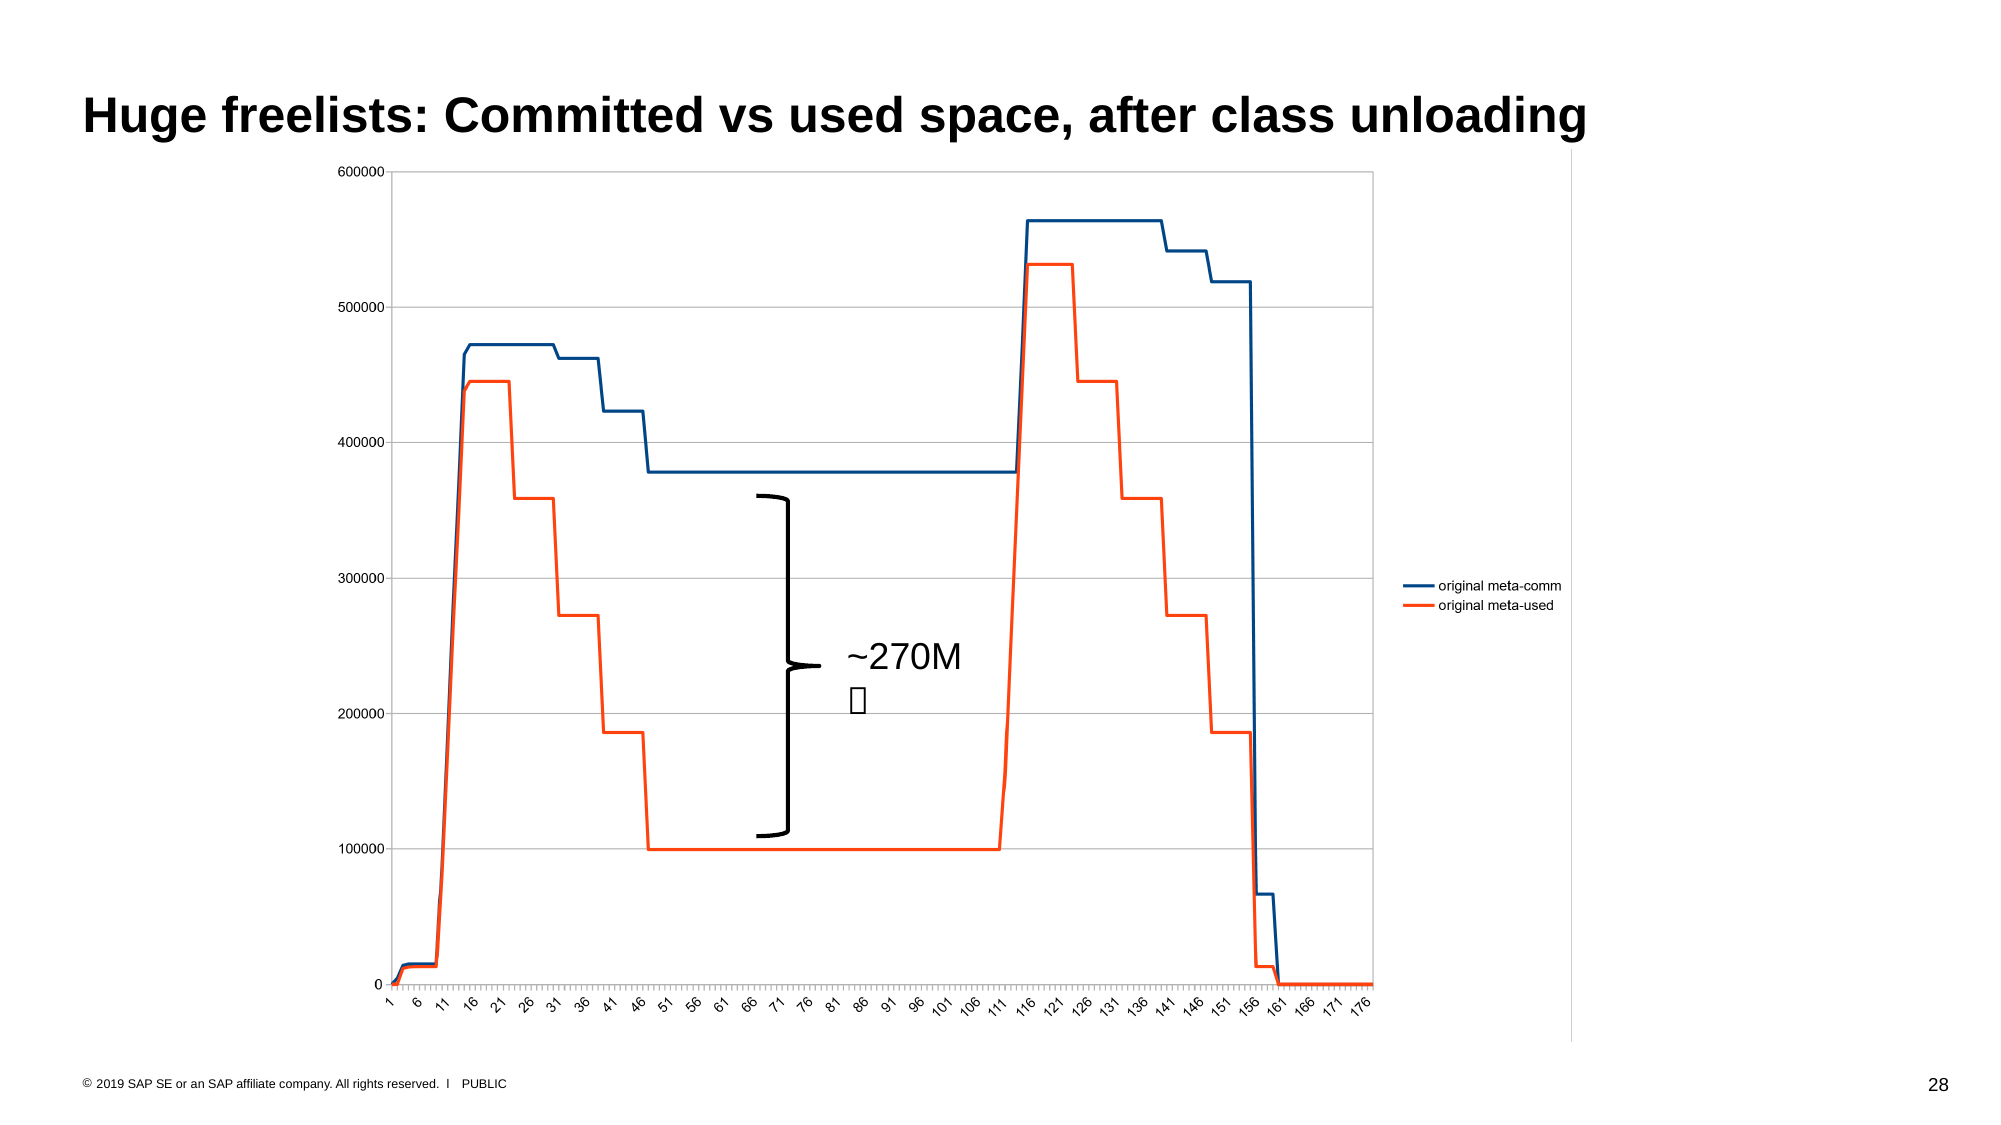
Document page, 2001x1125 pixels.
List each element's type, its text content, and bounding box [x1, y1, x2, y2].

text_box ~270M  [846, 631, 989, 722]
picture [312, 149, 1572, 1043]
title Huge freelists: Committed vs used space, after class unloading [82, 82, 1918, 144]
